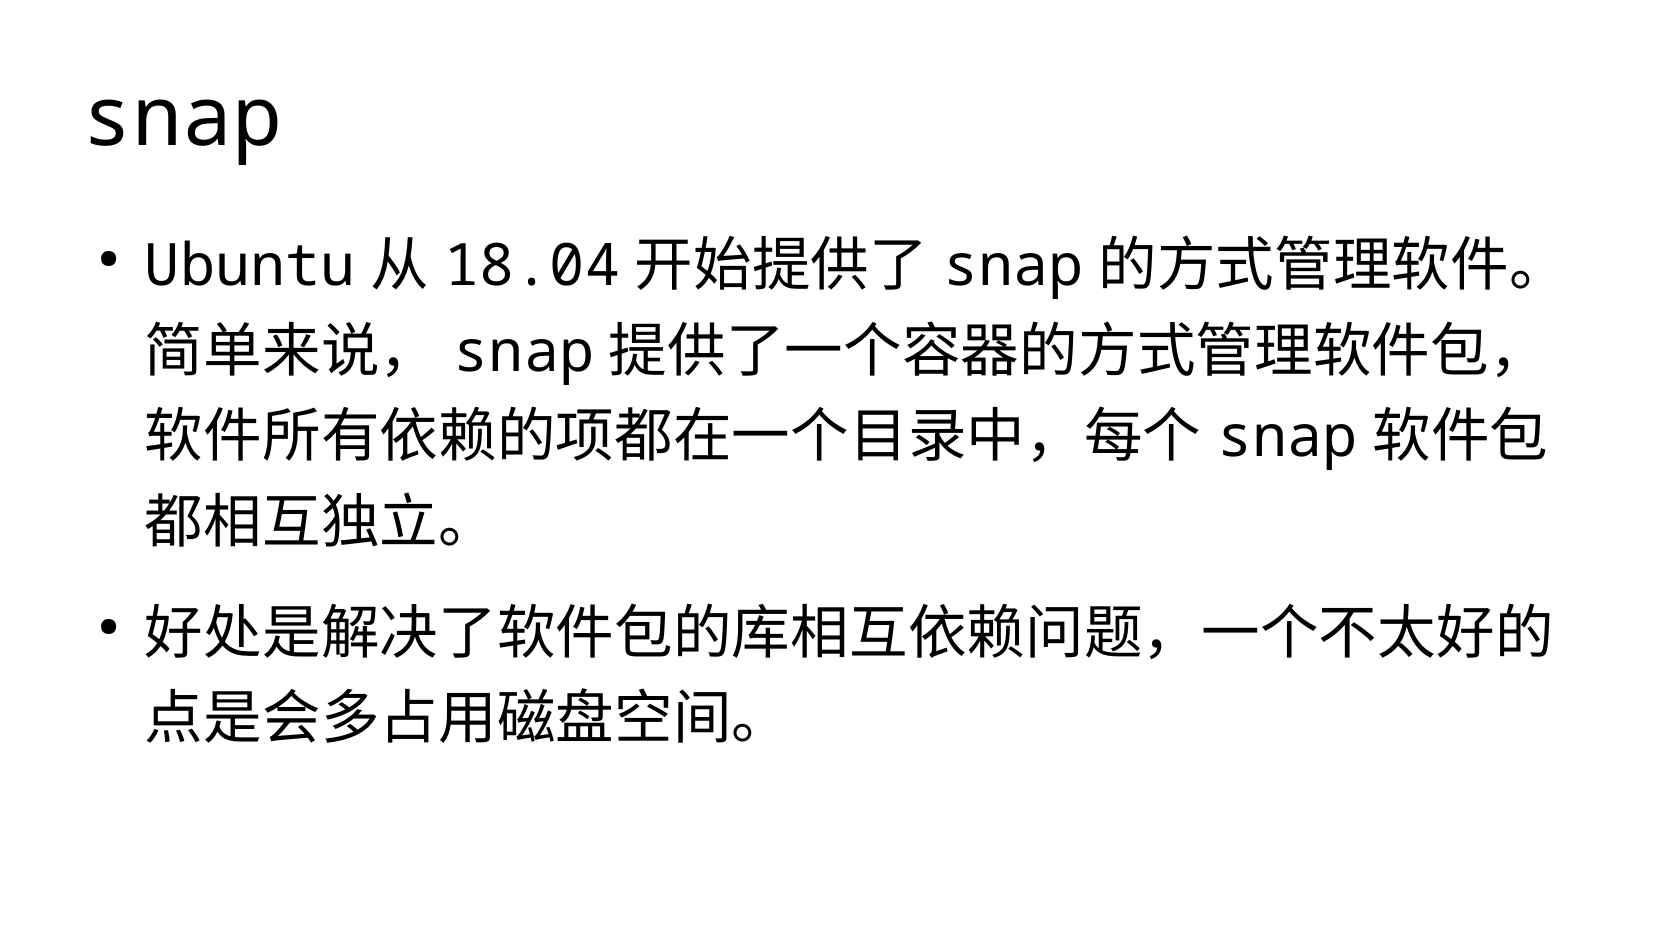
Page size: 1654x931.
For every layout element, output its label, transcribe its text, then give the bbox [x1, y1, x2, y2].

title snap [82, 37, 1571, 189]
list Ubuntu从18.04开始提供了snap的方式管理软件。简单来说，snap提供了一个容器的方式管理软件包，软件所有依赖的项都在一个目录中，每个snap软件包都相互独立。 好处是解决了软件包的库相互依赖问题，一个不太好的点是会多占用磁盘空间。 [82, 217, 1571, 758]
